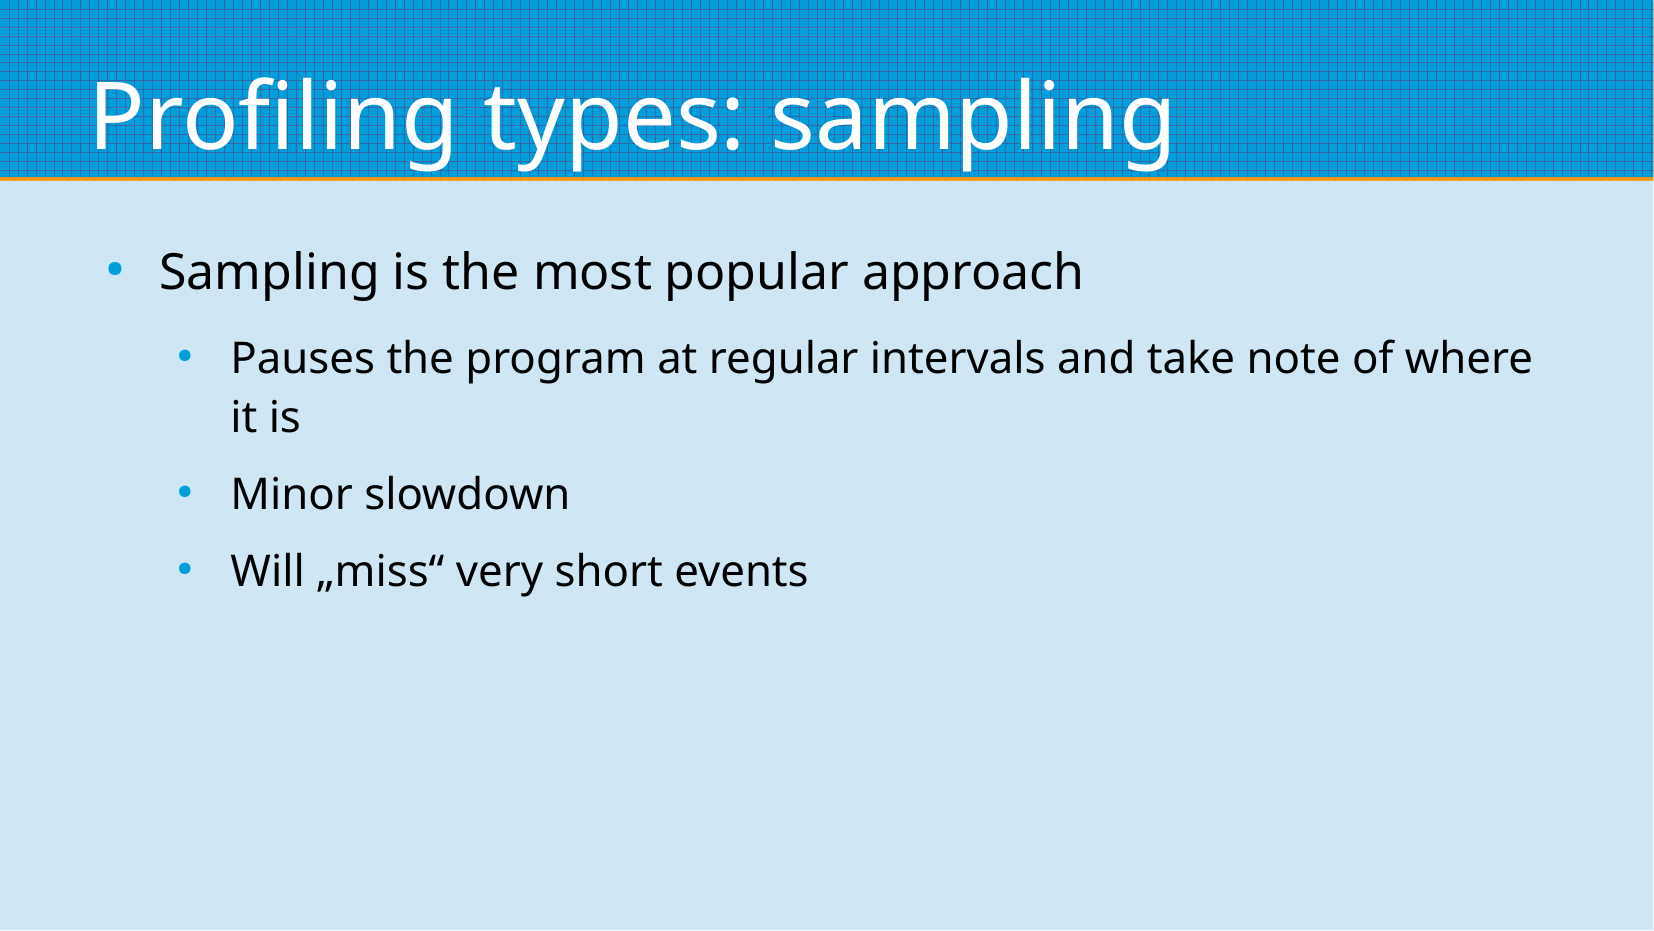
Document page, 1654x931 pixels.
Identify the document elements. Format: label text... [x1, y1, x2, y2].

title Profiling types: sampling [88, 14, 1565, 178]
list Sampling is the most popular approach Pauses the program at regular intervals and take note of where it is Minor slowdown Will „miss“ very short events [88, 236, 1565, 813]
